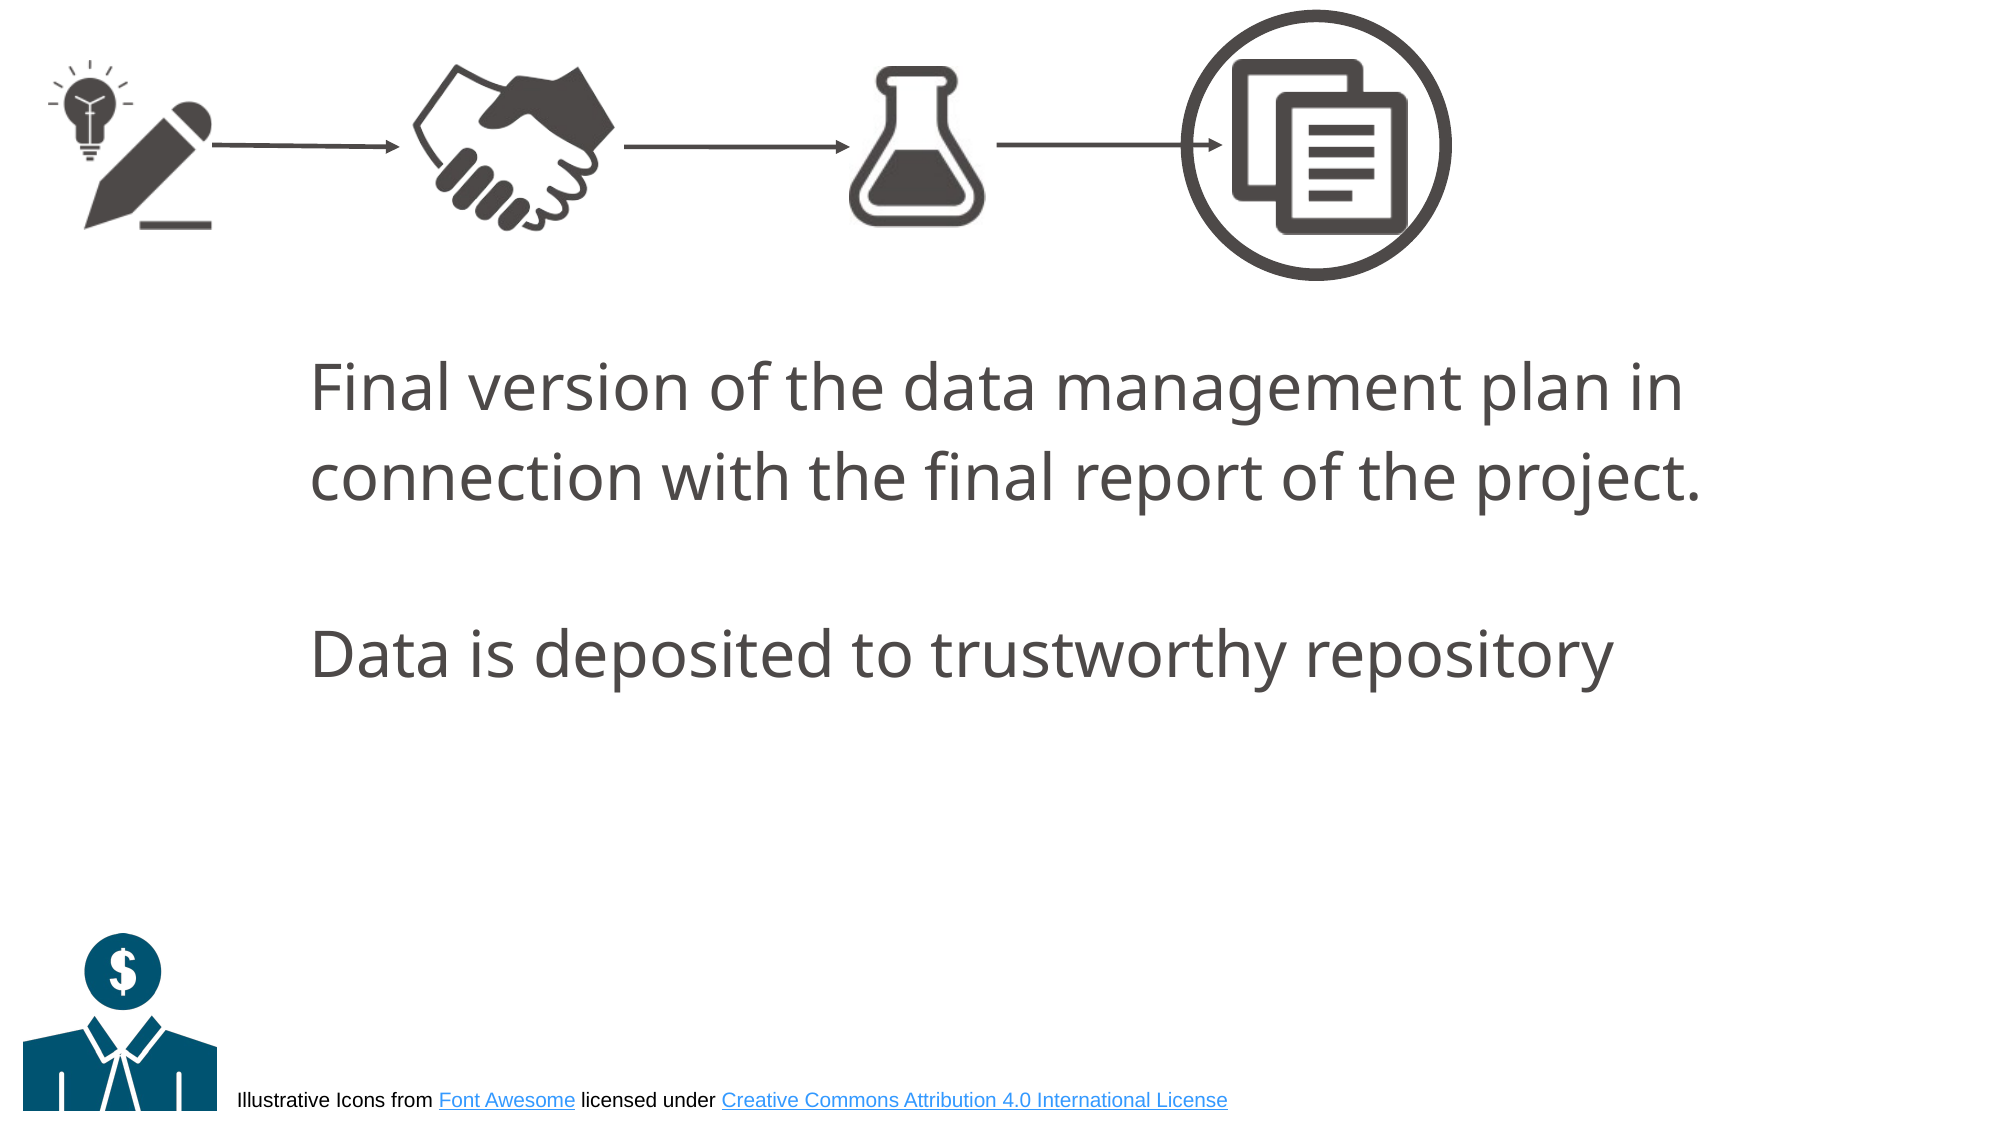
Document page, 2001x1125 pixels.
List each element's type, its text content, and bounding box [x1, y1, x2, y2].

text_box Illustrative Icons from Font Awesome licensed under Creative Commons Attribution 4.0 International License [221, 1046, 1876, 1125]
picture [1232, 59, 1408, 235]
picture [60, 1072, 64, 1111]
text_box Final version of the data management plan in connection with the final report of the project. Data is deposited to trustworthy repository [294, 319, 1960, 706]
picture [110, 948, 135, 995]
picture [399, 38, 625, 256]
picture [23, 933, 217, 1111]
picture [177, 1072, 181, 1111]
picture [48, 60, 213, 230]
picture [849, 66, 986, 228]
